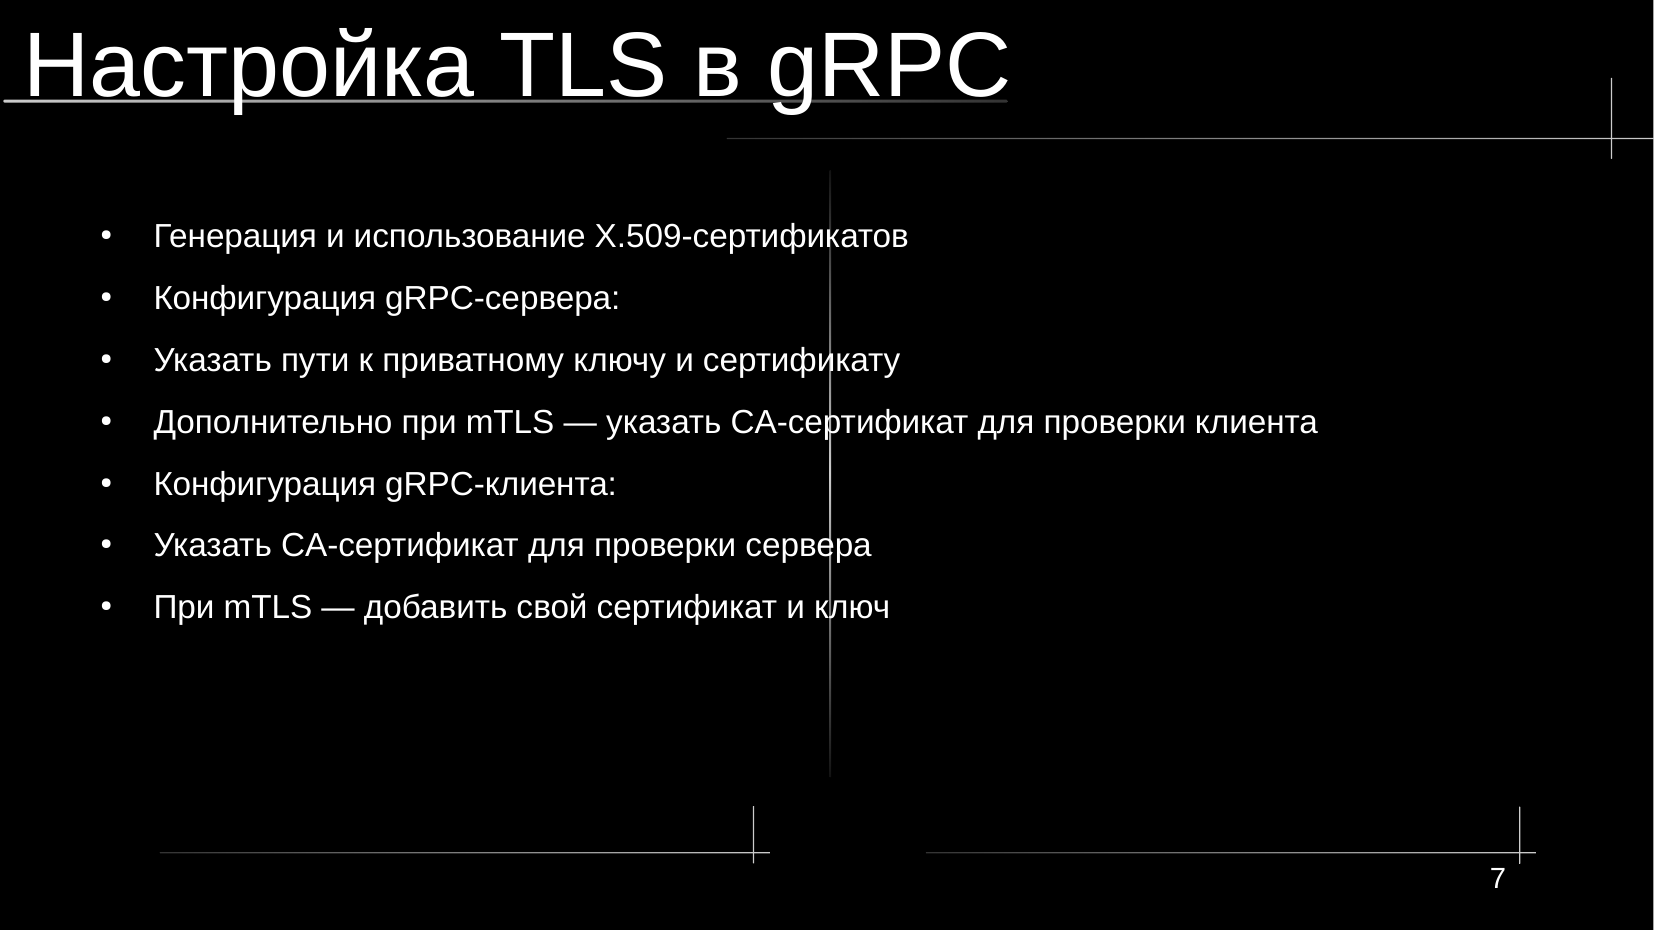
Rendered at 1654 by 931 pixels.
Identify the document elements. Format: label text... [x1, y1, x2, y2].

list Генерация и использование X.509-сертификатов Конфигурация gRPC-сервера: Указать пути к приватному ключу и сертификату Дополнительно при mTLS — указать CA-сертификат для проверки клиента Конфигурация gRPC-клиента: Указать CA-сертификат для проверки сервера При mTLS — добавить свой сертификат и ключ [82, 217, 1571, 758]
title Настройка TLS в gRPC [23, 11, 1589, 119]
